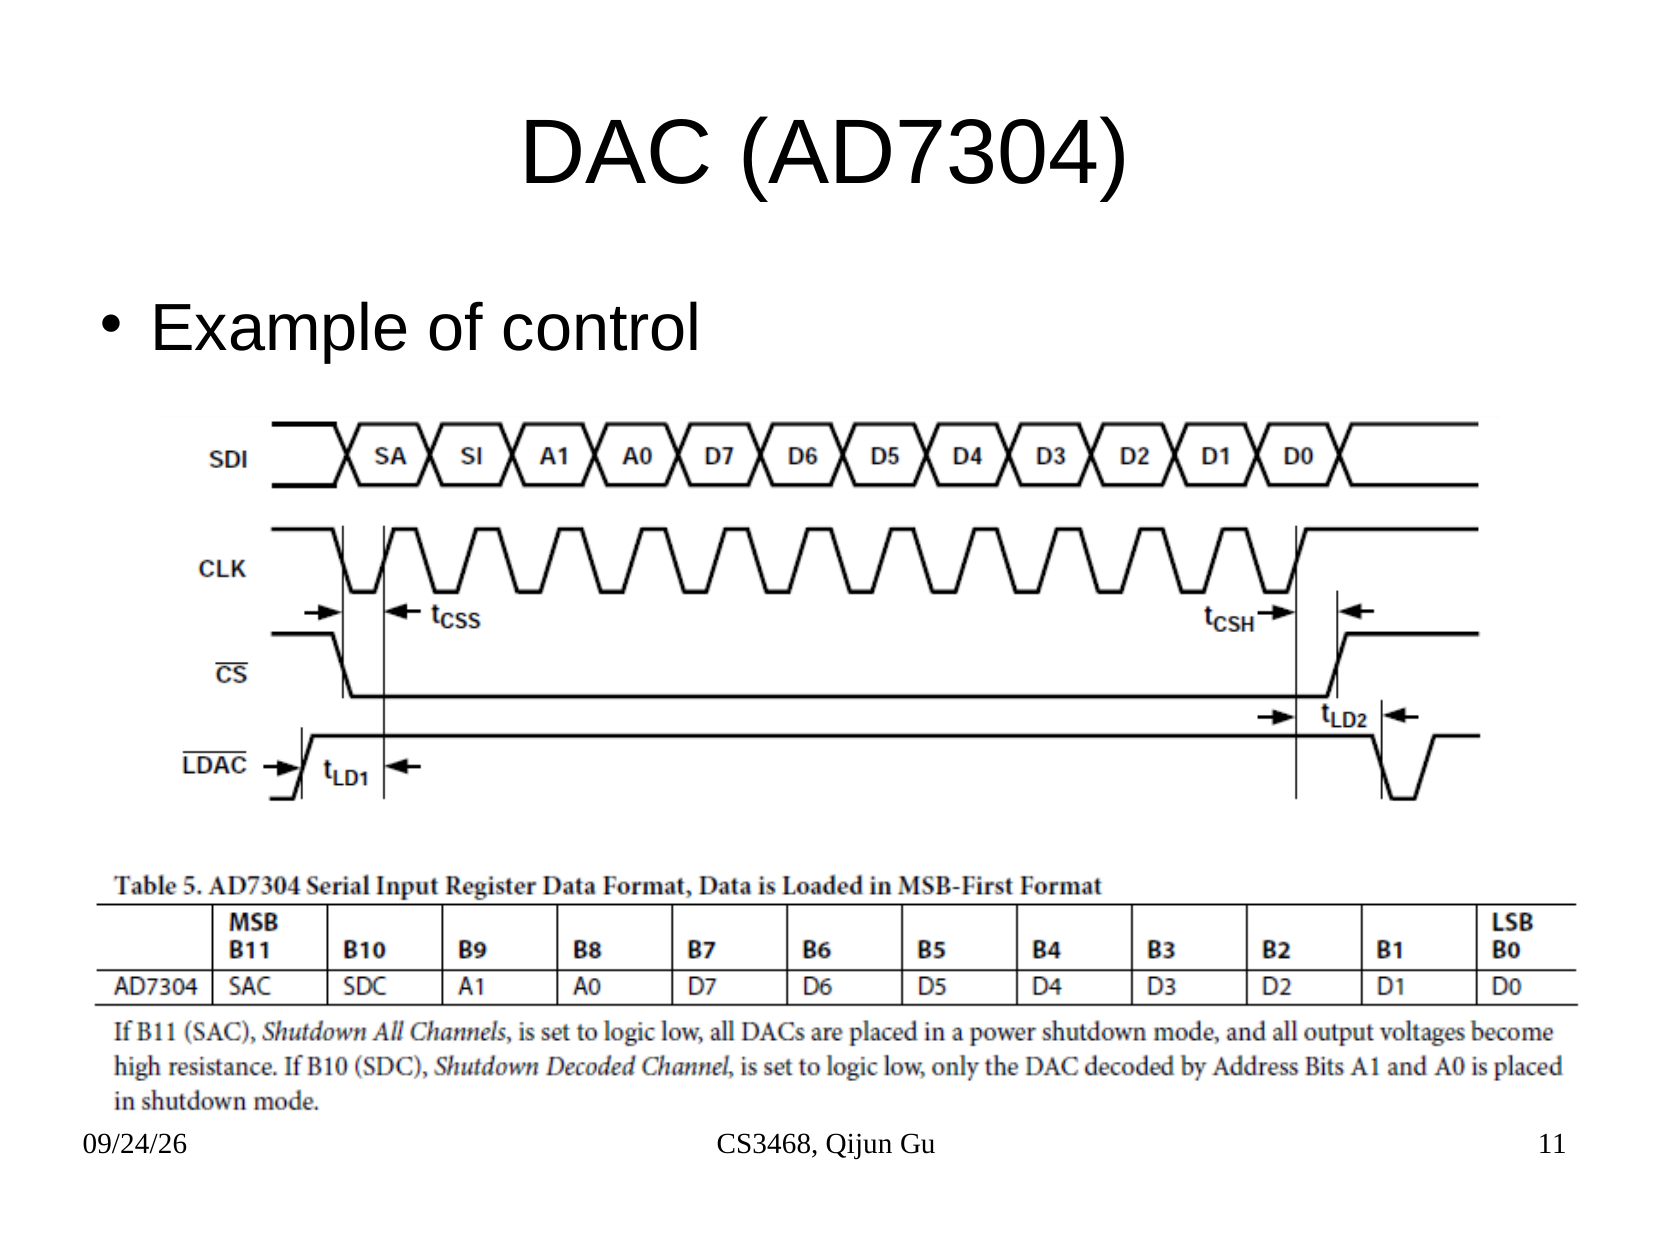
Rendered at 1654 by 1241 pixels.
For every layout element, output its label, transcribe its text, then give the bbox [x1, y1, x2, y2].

picture [161, 398, 1501, 826]
list Example of control [82, 290, 1568, 862]
title DAC (AD7304) [82, 56, 1568, 247]
picture [77, 862, 1593, 1123]
